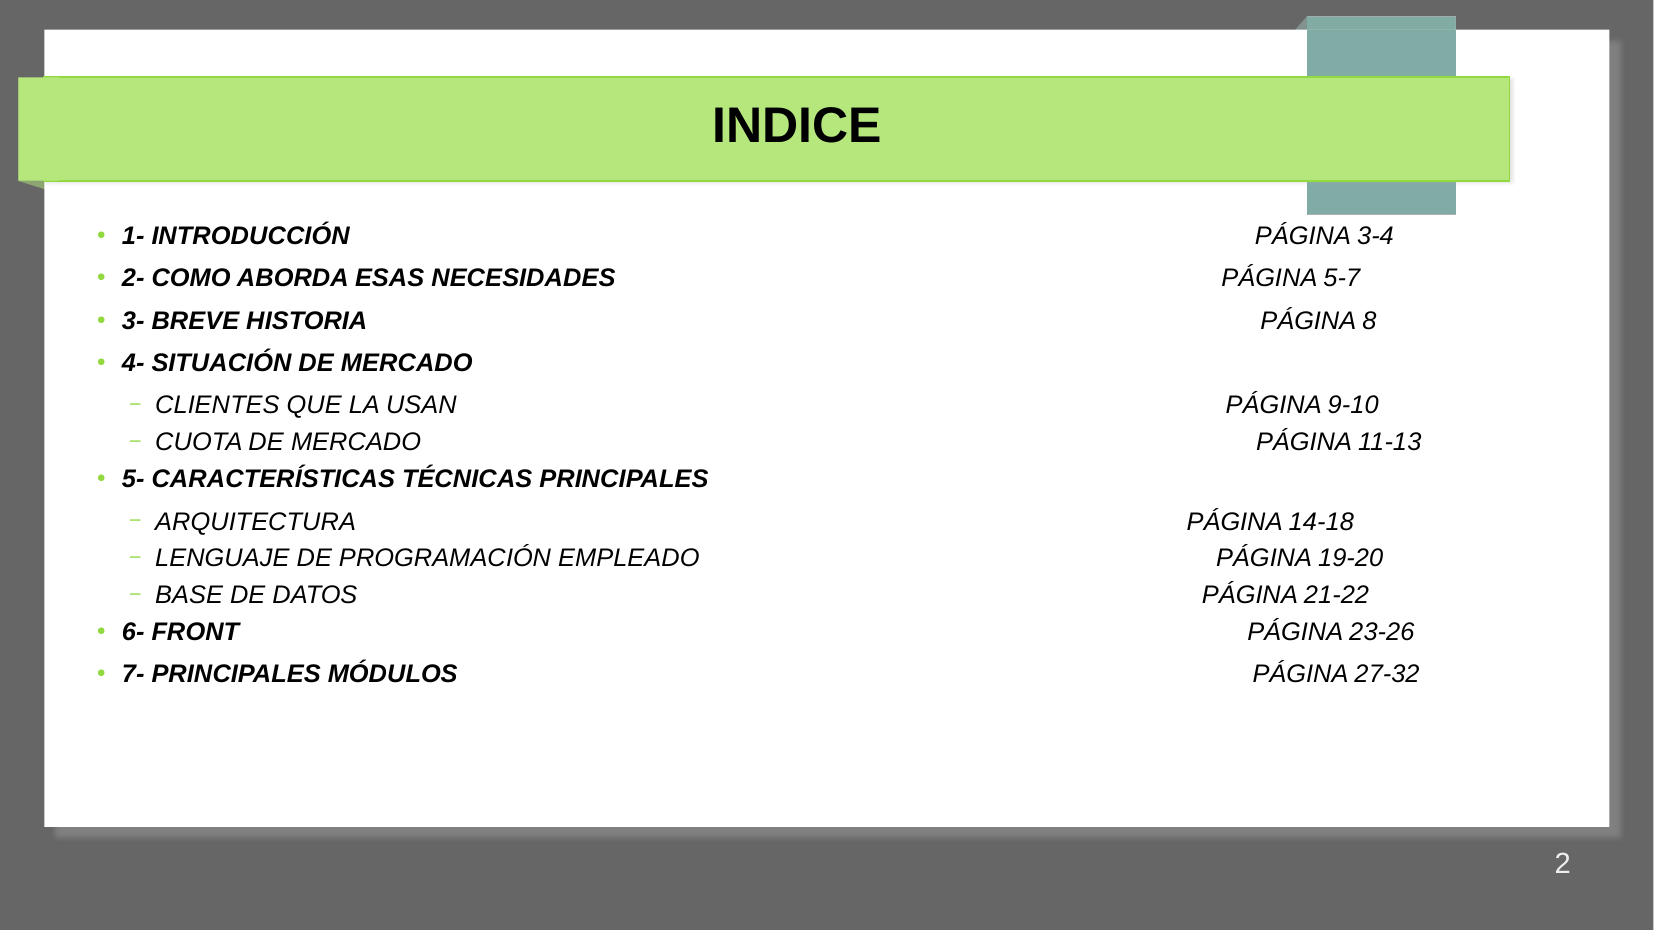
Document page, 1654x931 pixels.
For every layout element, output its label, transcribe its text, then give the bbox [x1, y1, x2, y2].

list 1- INTRODUCCIÓN PÁGINA 3-4 2- COMO ABORDA ESAS NECESIDADES PÁGINA 5-7 3- BREVE HISTORIA PÁGINA 8 4- SITUACIÓN DE MERCADO CLIENTES QUE LA USAN PÁGINA 9-10 CUOTA DE MERCADO PÁGINA 11-13 5- CARACTERÍSTICAS TÉCNICAS PRINCIPALES ARQUITECTURA PÁGINA 14-18 LENGUAJE DE PROGRAMACIÓN EMPLEADO PÁGINA 19-20 BASE DE DATOS PÁGINA 21-22 6- FRONT PÁGINA 23-26 7- PRINCIPALES MÓDULOS PÁGINA 27-32 [88, 221, 1565, 813]
title INDICE [88, 73, 1506, 178]
